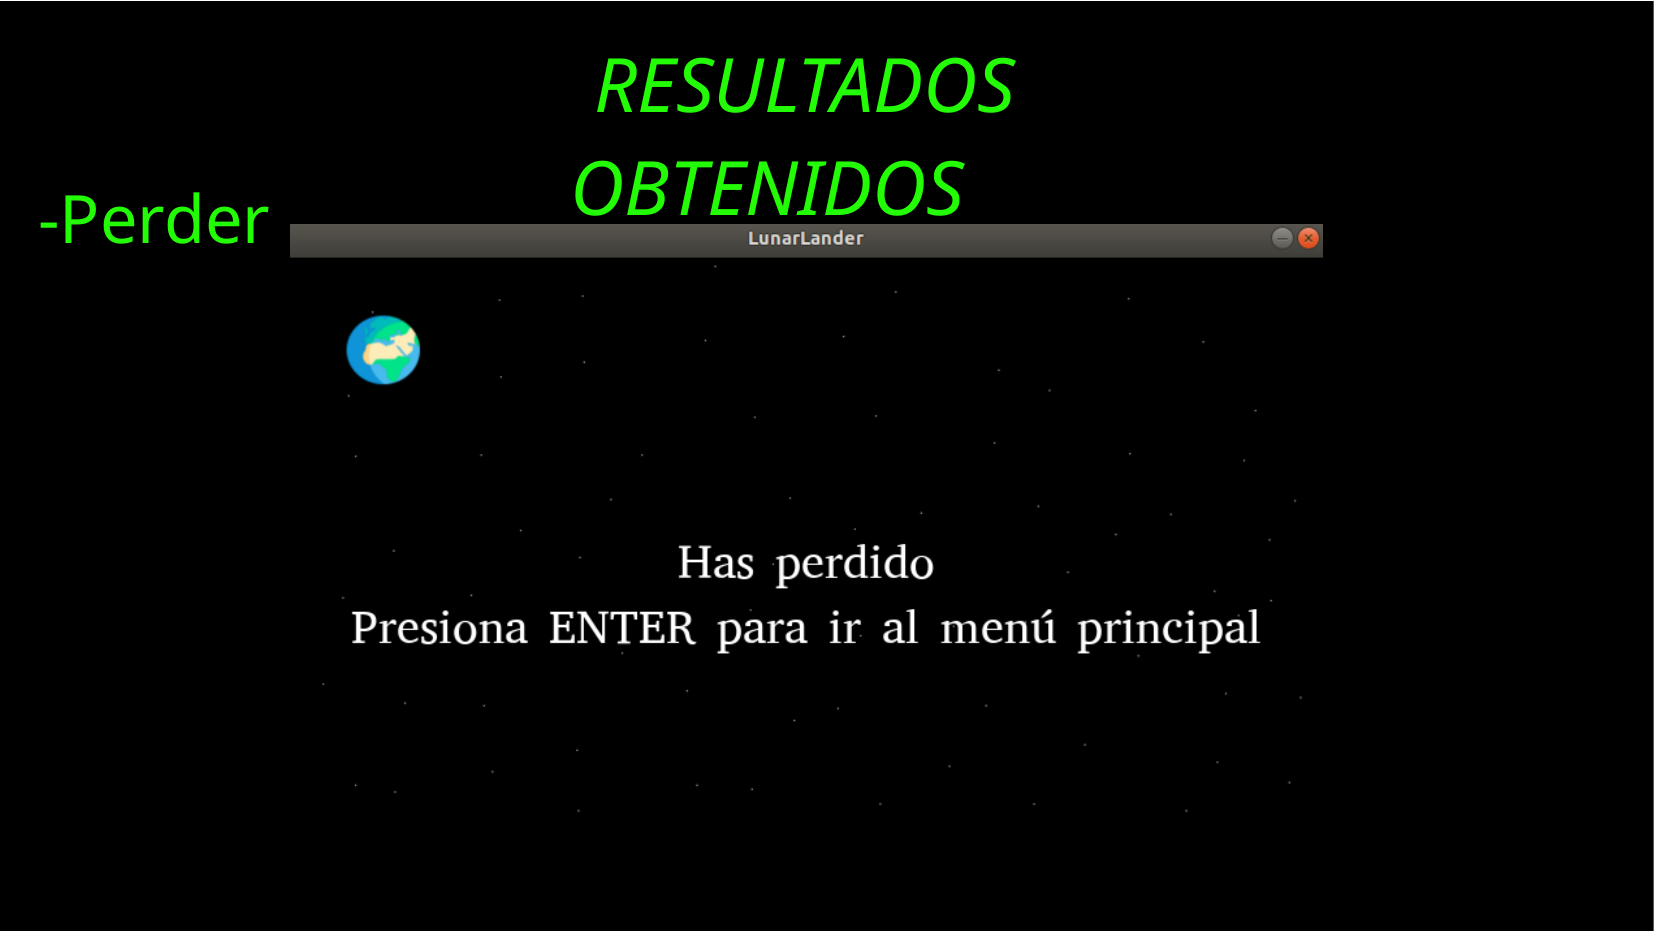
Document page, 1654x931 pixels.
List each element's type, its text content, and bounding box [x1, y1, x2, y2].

picture [0, 1, 1654, 931]
text_box RESULTADOS OBTENIDOS [259, 25, 1276, 202]
text_box -Perder [23, 165, 1040, 252]
